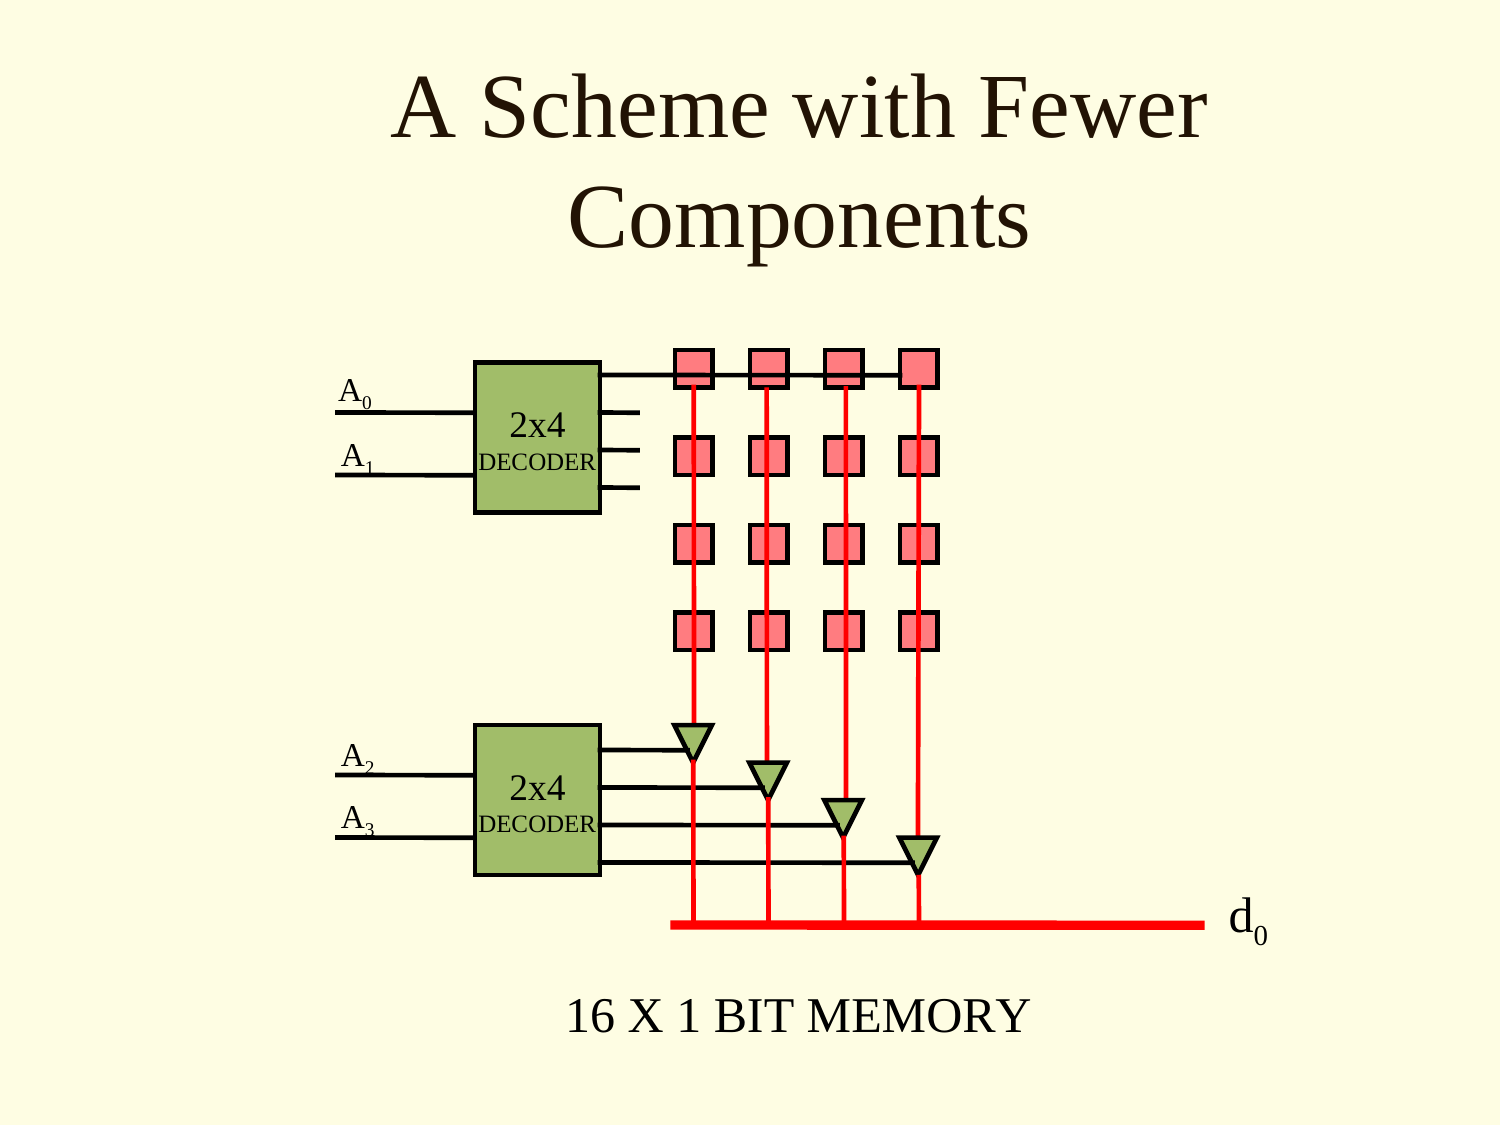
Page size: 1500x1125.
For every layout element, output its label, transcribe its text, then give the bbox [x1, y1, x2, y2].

text_box [674, 437, 691, 475]
text_box A1 [325, 425, 390, 486]
text_box [849, 437, 863, 475]
text_box [674, 524, 691, 563]
text_box [770, 612, 788, 650]
text_box [922, 437, 938, 475]
text_box [749, 349, 788, 372]
text_box 2x4 DECODER [474, 362, 600, 513]
text_box [824, 800, 862, 835]
text_box d0 [1213, 874, 1283, 959]
text_box [824, 378, 863, 388]
text_box A3 [325, 787, 390, 849]
text_box [749, 437, 764, 475]
text_box [770, 437, 788, 475]
text_box [749, 762, 787, 797]
text_box [921, 612, 938, 650]
text_box [849, 612, 863, 650]
text_box [749, 524, 764, 563]
text_box 2x4 DECODER [474, 725, 600, 876]
text_box [749, 612, 764, 650]
text_box [824, 612, 843, 650]
text_box [824, 349, 863, 372]
text_box [824, 437, 843, 475]
text_box A2 [325, 725, 390, 786]
text_box [899, 612, 916, 650]
text_box [921, 524, 938, 563]
text_box [674, 612, 691, 650]
text_box [849, 524, 863, 563]
text_box [697, 612, 713, 650]
text_box [899, 524, 916, 563]
text_box [674, 725, 712, 759]
title A Scheme with Fewer Components [174, 38, 1425, 274]
text_box [674, 378, 713, 388]
text_box [770, 524, 788, 563]
text_box [749, 378, 788, 388]
text_box [824, 524, 843, 563]
text_box A0 [323, 360, 387, 422]
text_box [899, 349, 938, 388]
text_box 16 X 1 BIT MEMORY [550, 974, 1047, 1051]
text_box [697, 437, 713, 475]
text_box [674, 349, 713, 372]
text_box [697, 524, 713, 563]
text_box [899, 837, 937, 874]
text_box [899, 437, 916, 475]
